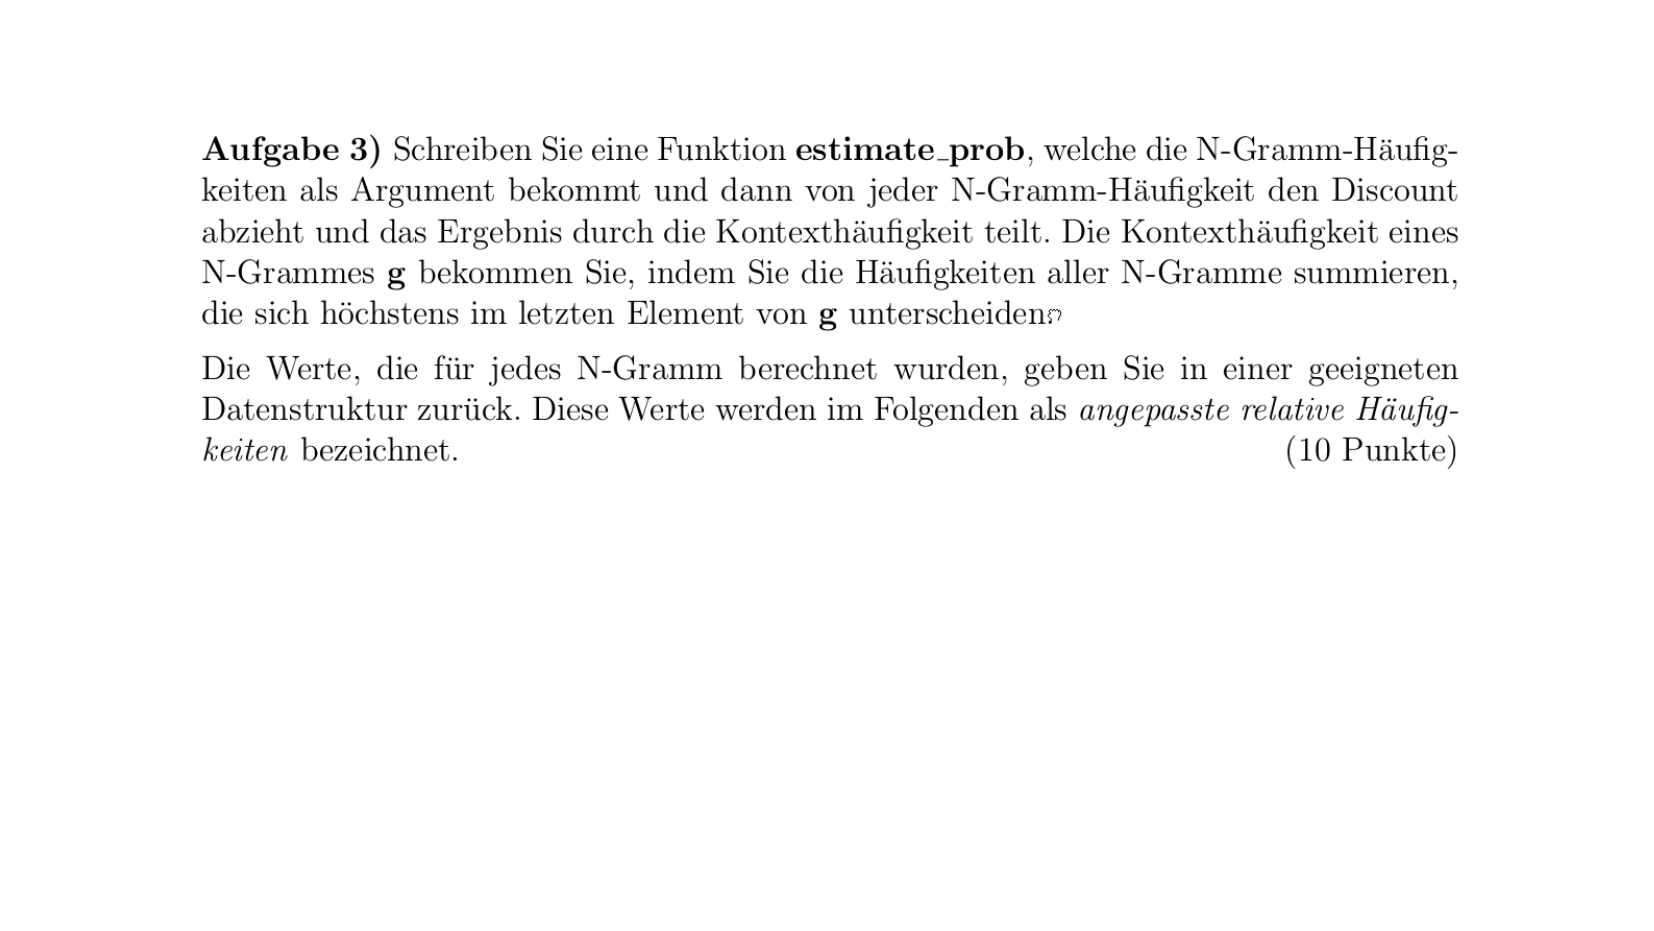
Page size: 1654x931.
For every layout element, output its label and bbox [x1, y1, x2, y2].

picture [120, 112, 1498, 496]
